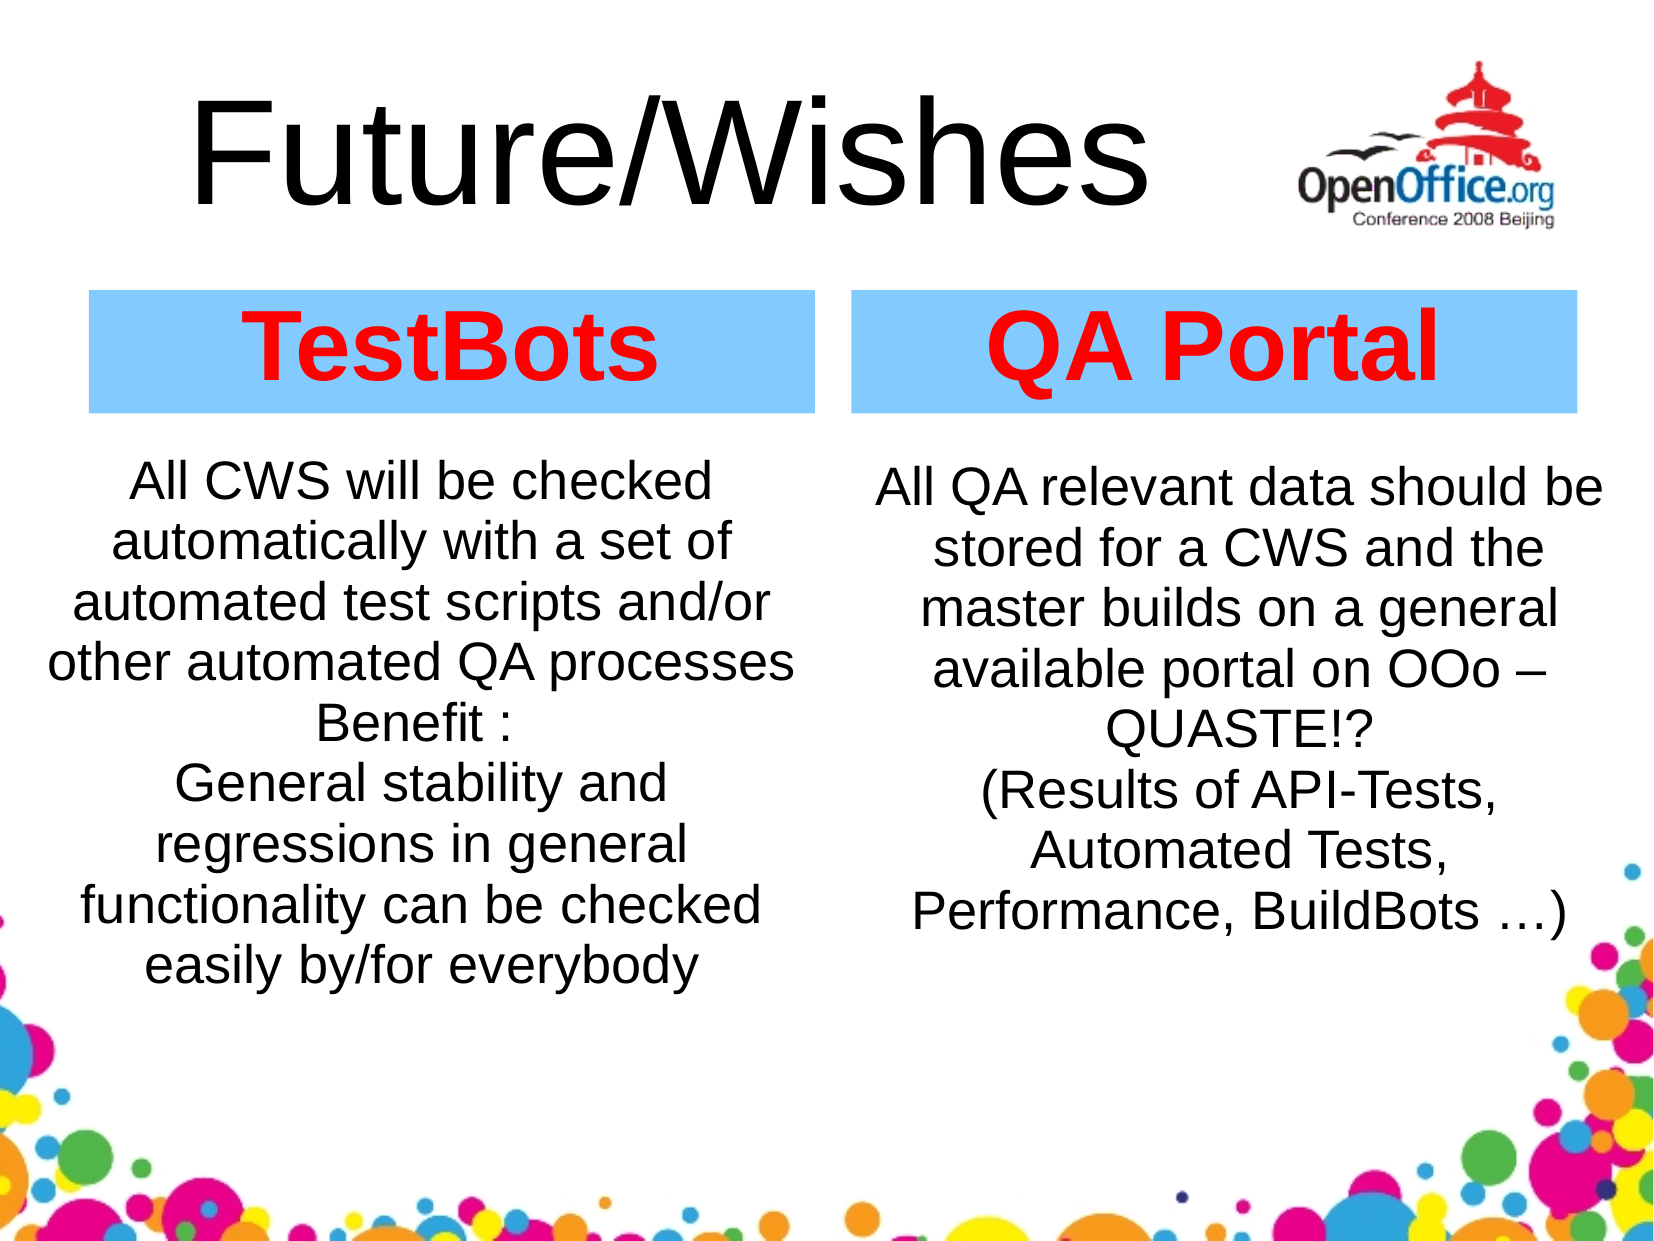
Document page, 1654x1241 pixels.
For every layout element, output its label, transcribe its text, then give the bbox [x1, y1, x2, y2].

list QA Portal [851, 290, 1578, 414]
picture [0, 810, 1654, 1241]
text_box All QA relevant data should be stored for a CWS and the master builds on a general available portal on OOo – QUASTE!? (Results of API-Tests, Automated Tests, Performance, BuildBots …) [856, 449, 1625, 1069]
text_box All CWS will be checked automatically with a set of automated test scripts and/or other automated QA processes Benefit : General stability and regressions in general functionality can be checked easily by/for everybody [29, 442, 815, 1062]
list TestBots [88, 290, 815, 414]
picture [1285, 51, 1569, 250]
title Future/Wishes [82, 49, 1258, 257]
